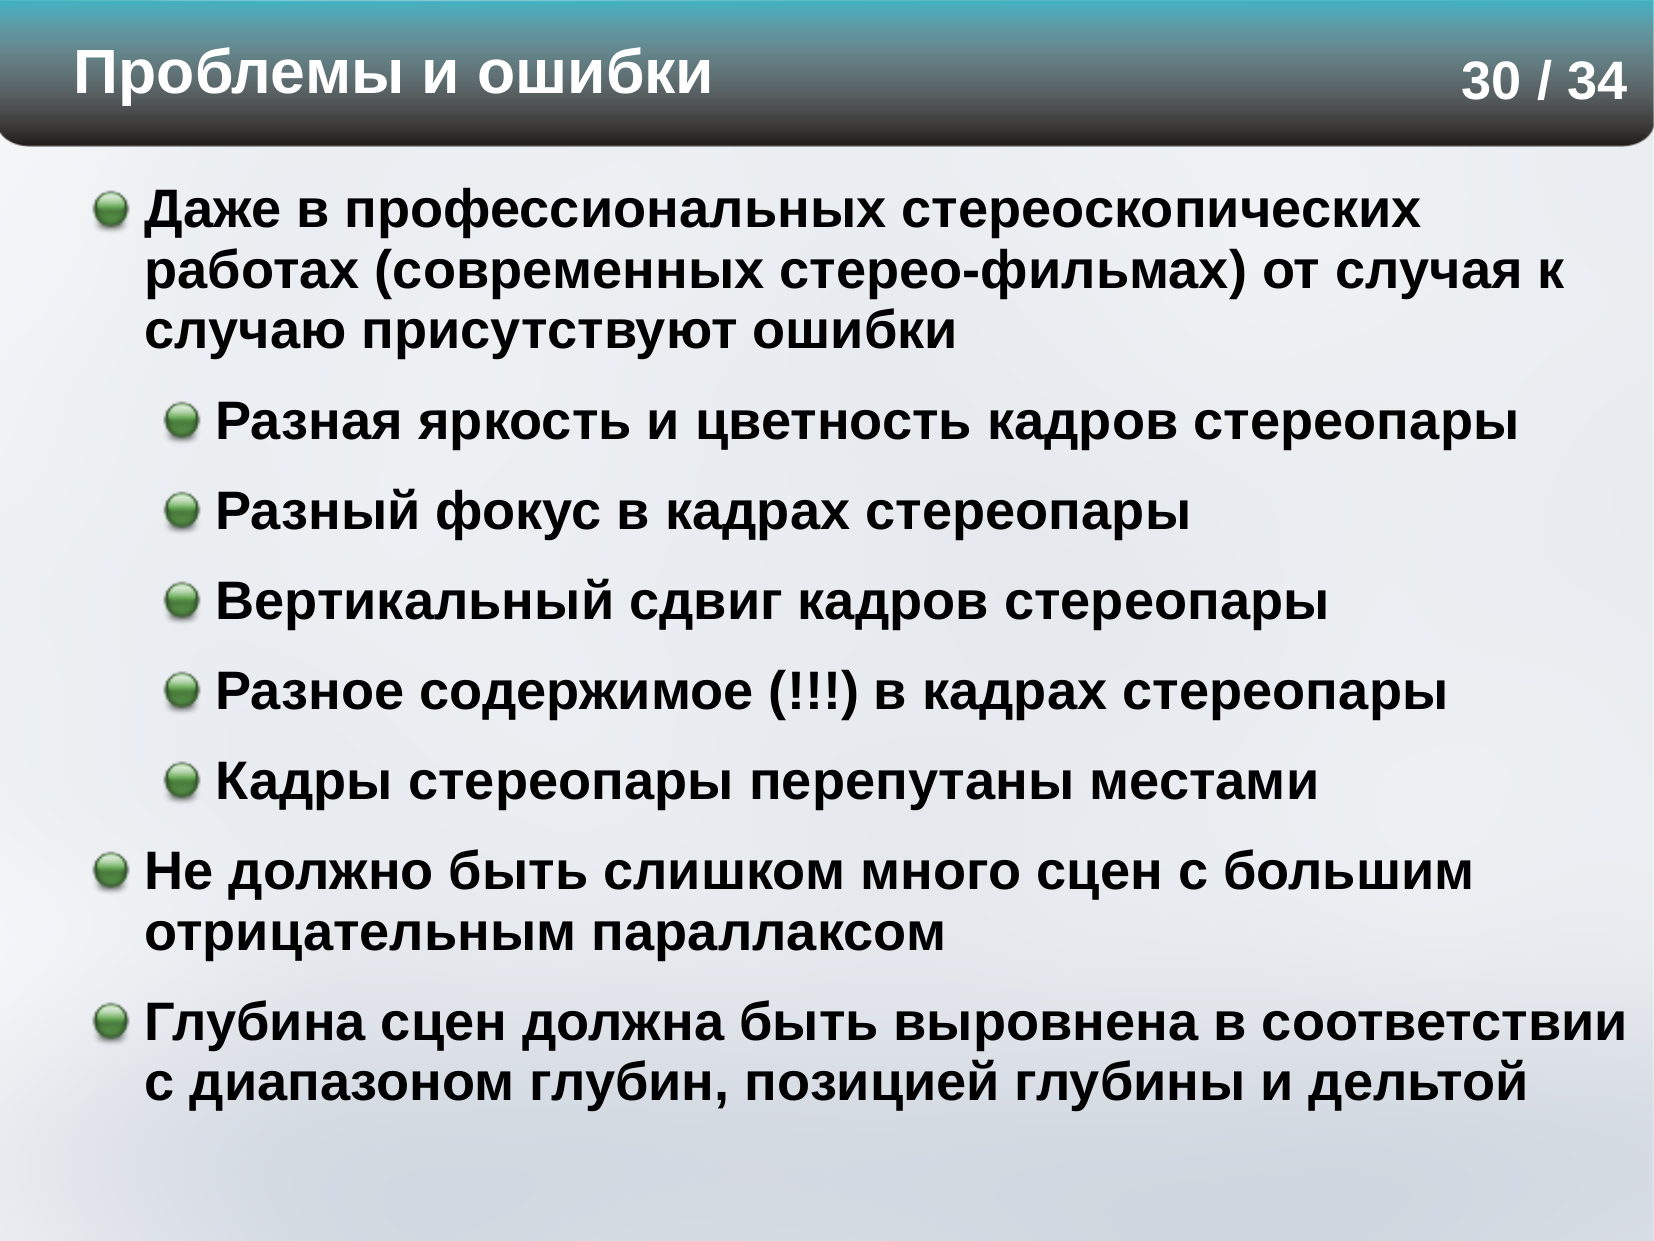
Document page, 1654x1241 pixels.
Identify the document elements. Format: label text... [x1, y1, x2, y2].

text_box <номер> / 34 [1446, 42, 1654, 171]
text_box Даже в профессиональных стереоскопических работах (современных стерео-фильмах) от случая к случаю присутствуют ошибки Разная яркость и цветность кадров стереопары Разный фокус в кадрах стереопары Вертикальный сдвиг кадров стереопары Разное содержимое (!!!) в кадрах стереопары Кадры стереопары перепутаны местами Не должно быть слишком много сцен с большим отрицательным параллаксом Глубина сцен должна быть выровнена в соответствии с диапазоном глубин, позицией глубины и дельтой [70, 171, 1654, 1120]
picture [0, 0, 1654, 1241]
text_box Проблемы и ошибки [59, 29, 1359, 115]
